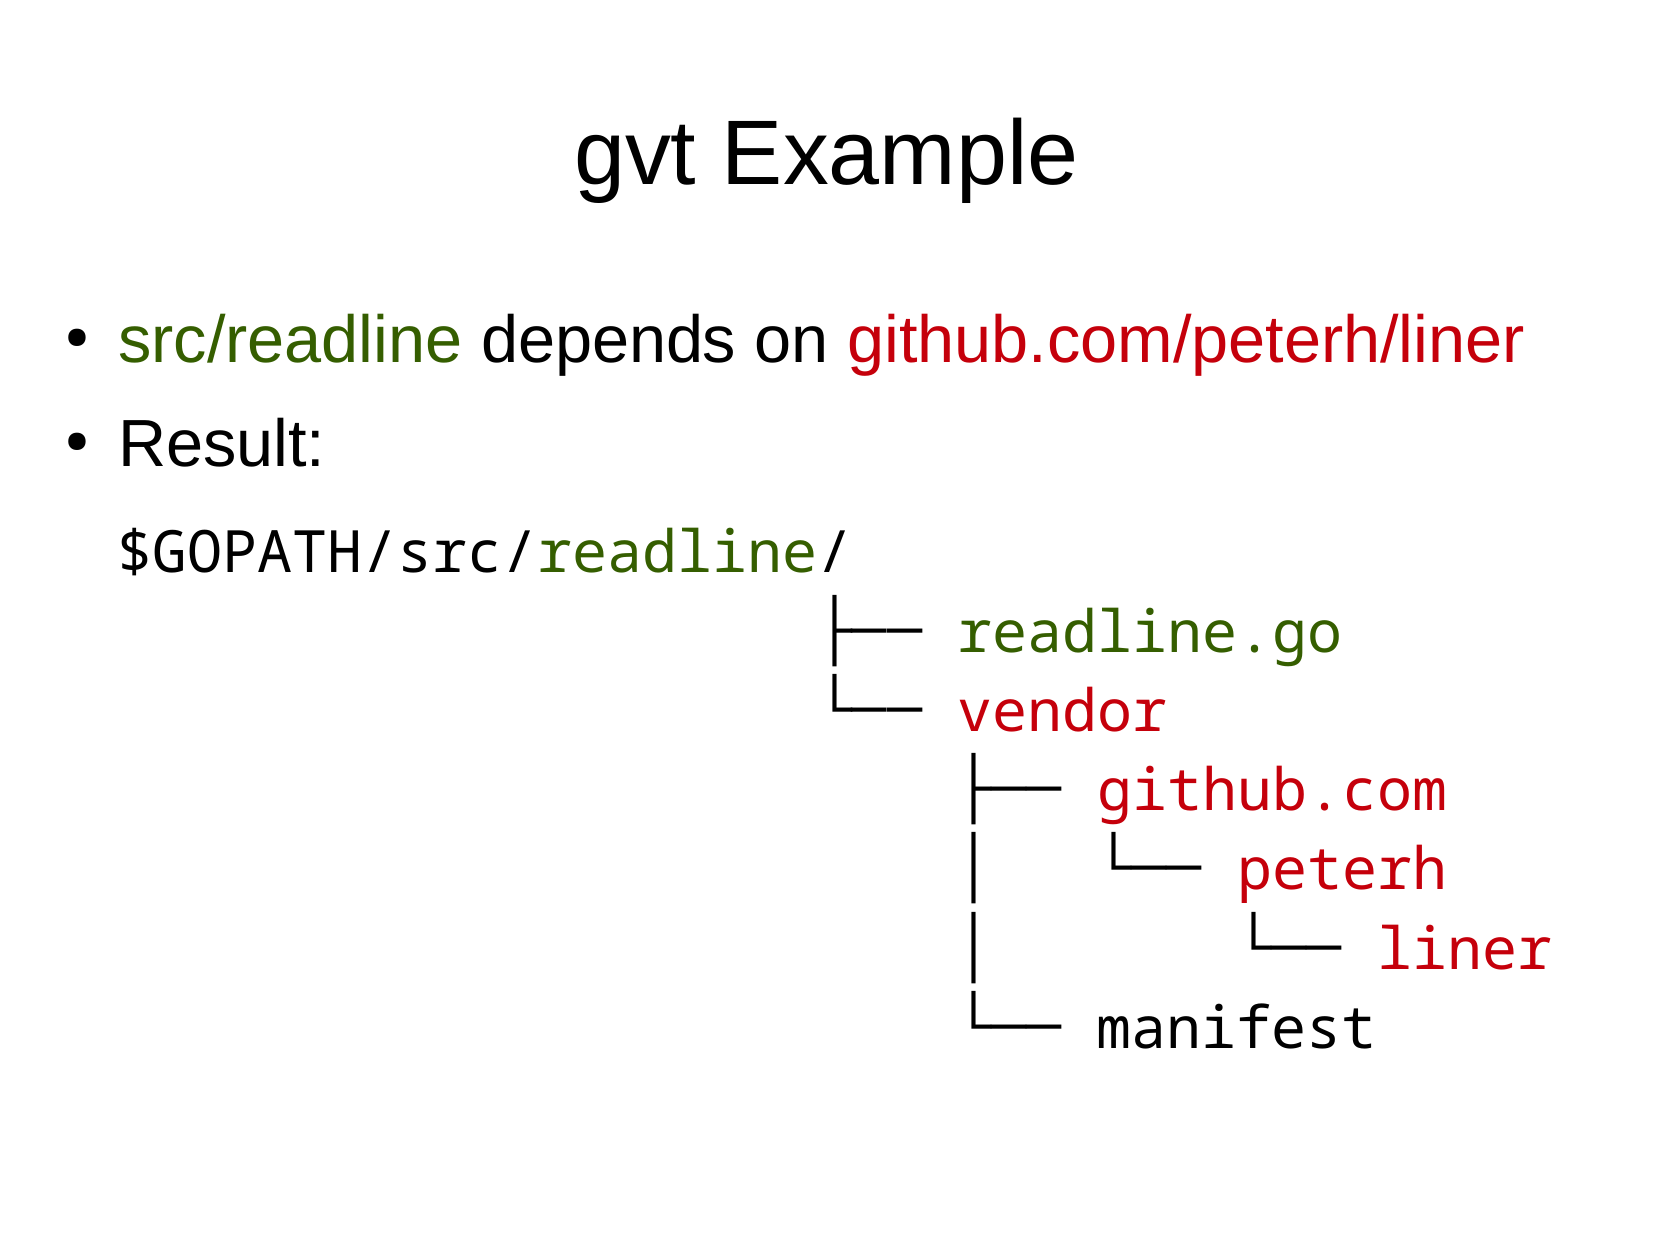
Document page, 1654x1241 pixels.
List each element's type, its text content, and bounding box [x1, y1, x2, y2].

title gvt Example [82, 49, 1571, 257]
list src/readline depends on github.com/peterh/liner Result: $GOPATH/src/readline/ ├── readline.go └── vendor ├── github.com │ └── peterh │ └── liner └── manifest [47, 302, 1642, 1182]
